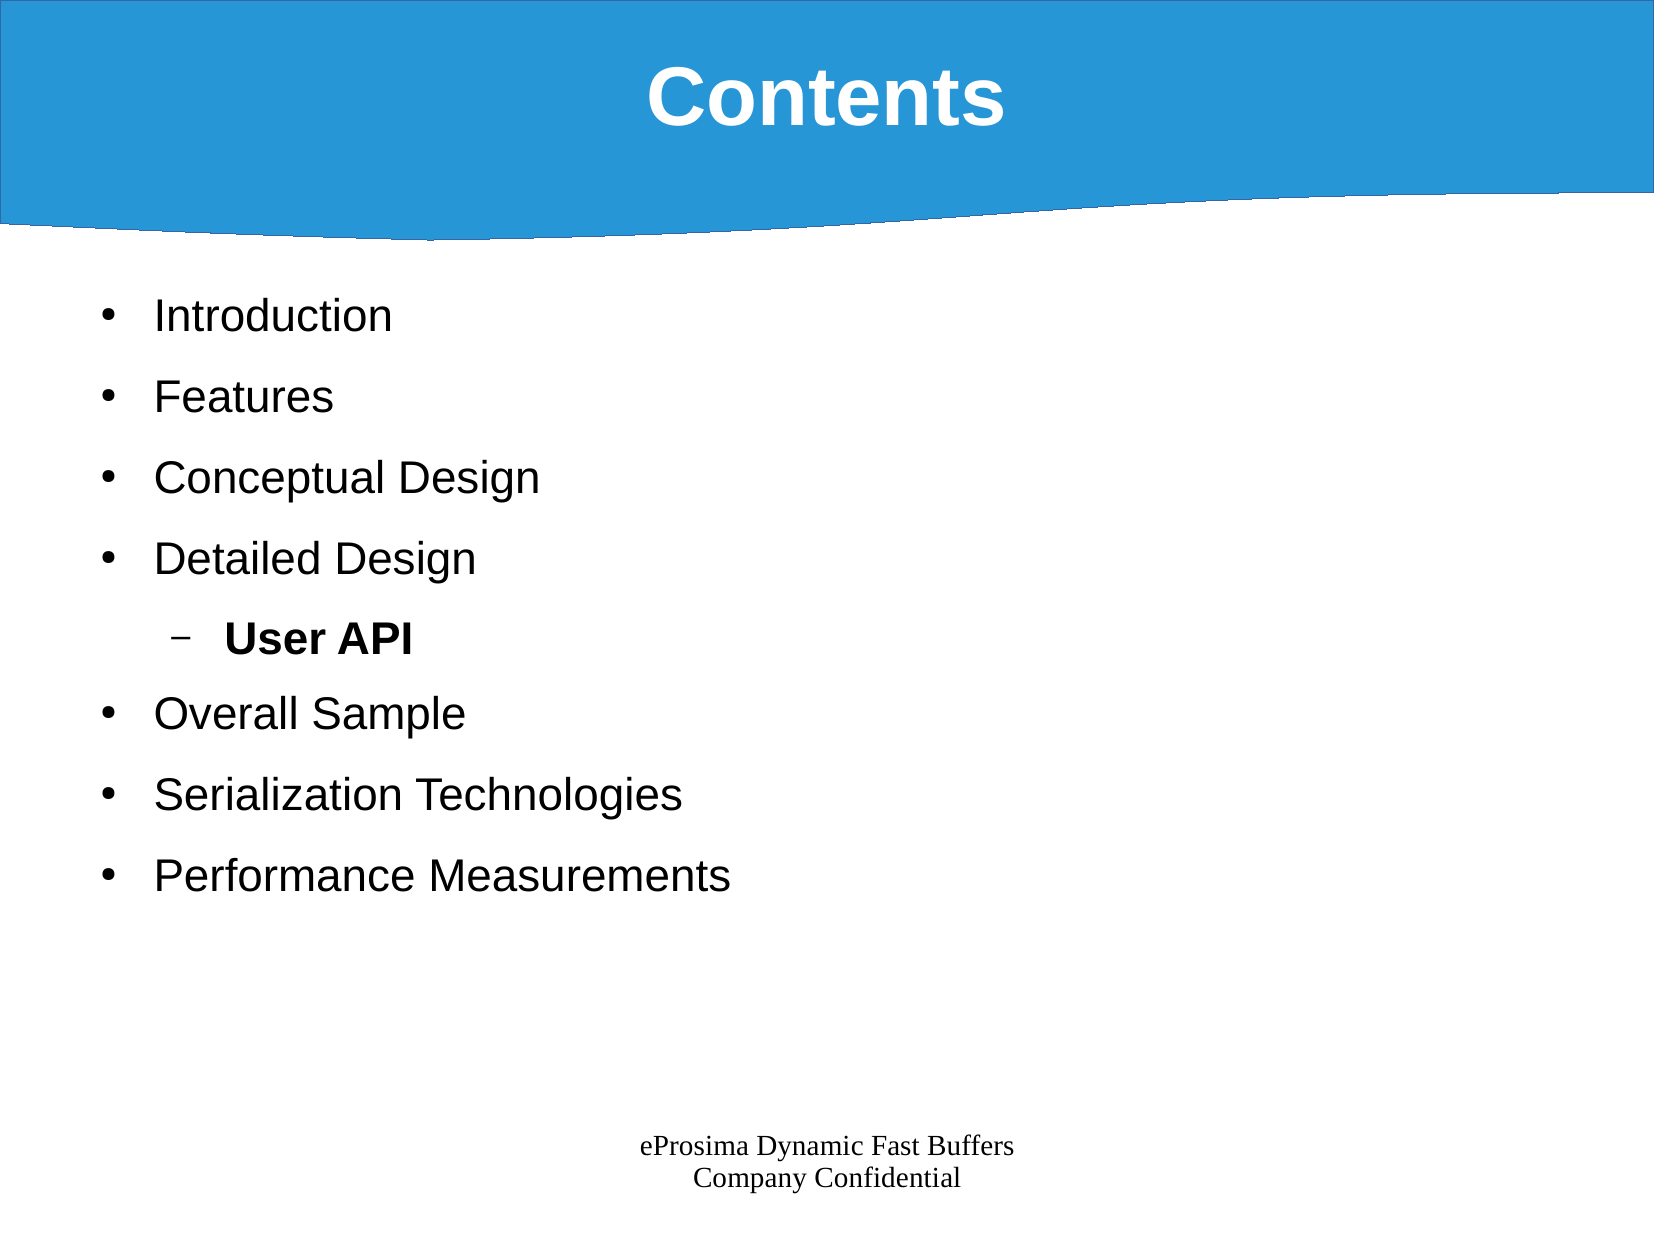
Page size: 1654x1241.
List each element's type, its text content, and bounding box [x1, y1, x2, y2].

text_box Contents [0, 0, 1654, 241]
list Introduction Features Conceptual Design Detailed Design User API Overall Sample Serialization Technologies Performance Measurements [82, 290, 1571, 1216]
